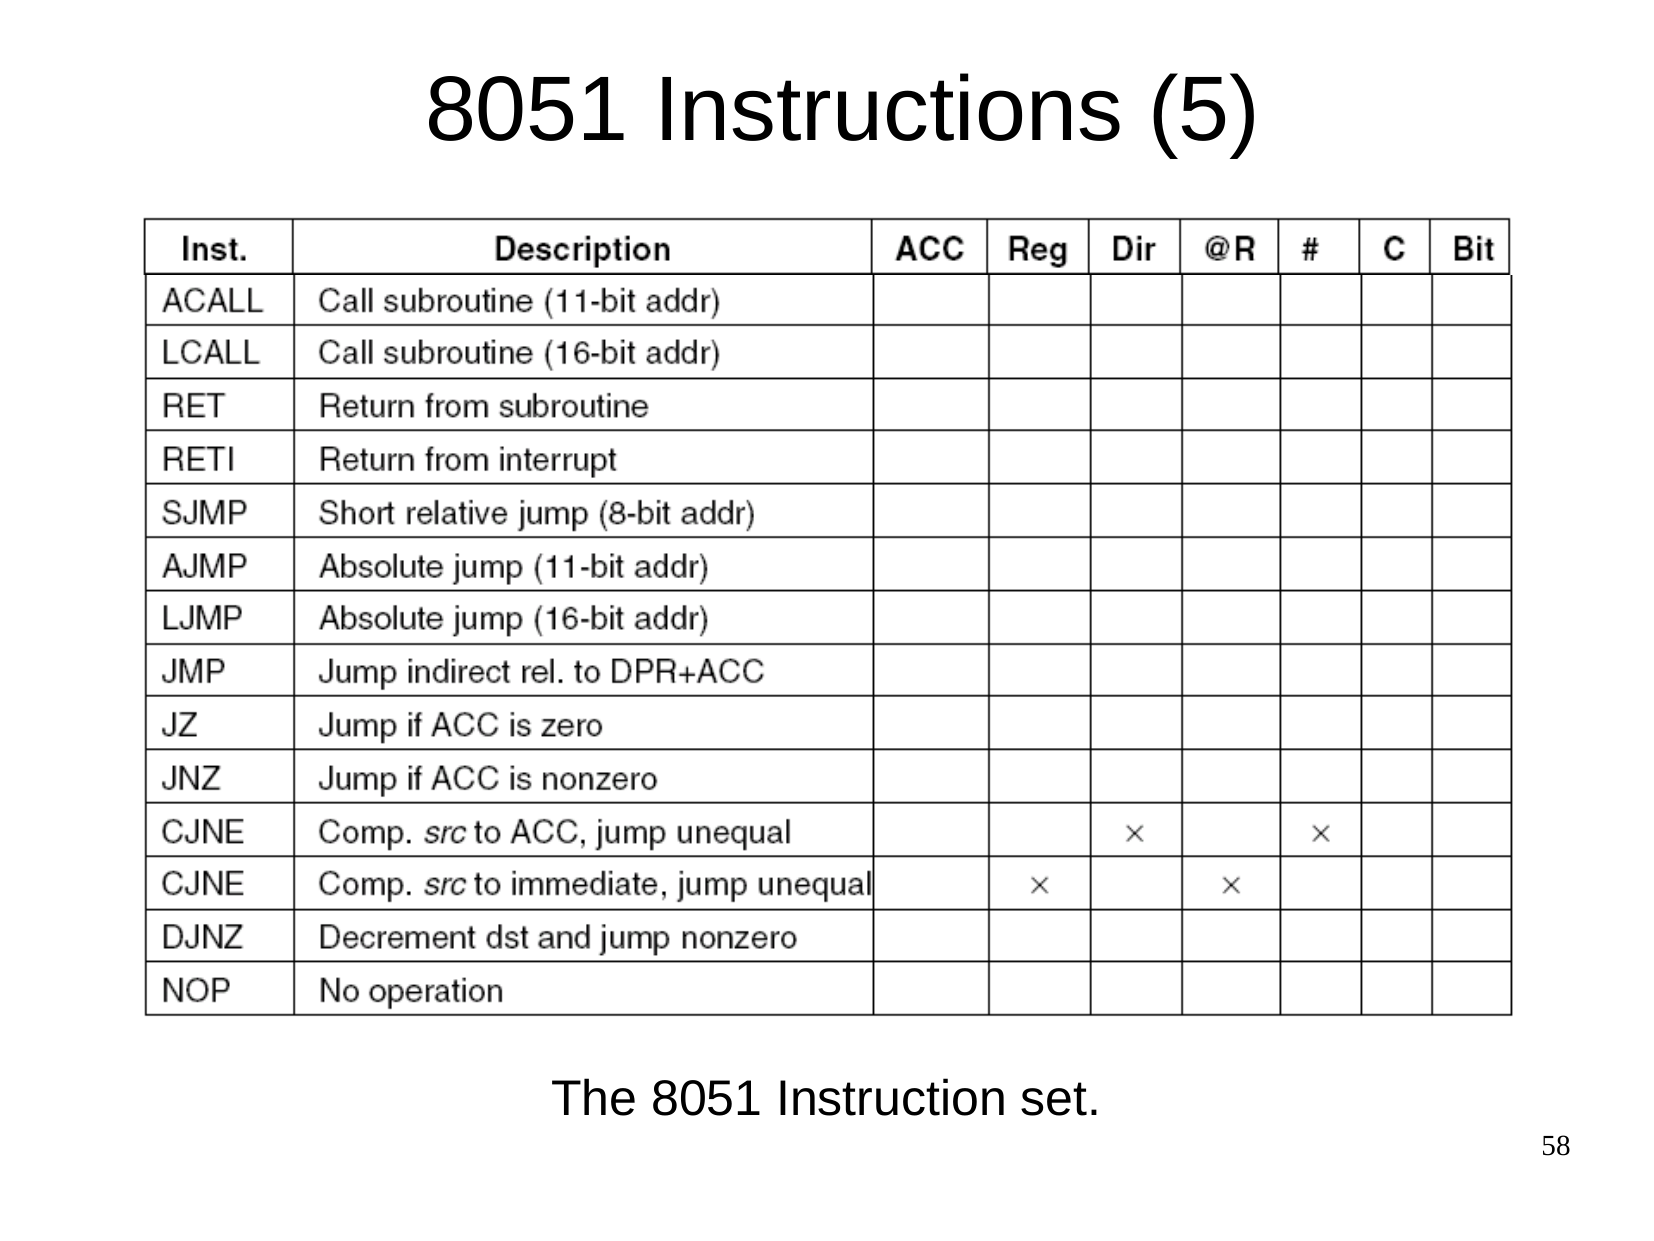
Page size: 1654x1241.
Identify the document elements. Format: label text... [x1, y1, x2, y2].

list The 8051 Instruction set. [0, 1058, 1654, 1186]
title 8051 Instructions (5) [0, 0, 1654, 207]
picture [135, 215, 1523, 1023]
